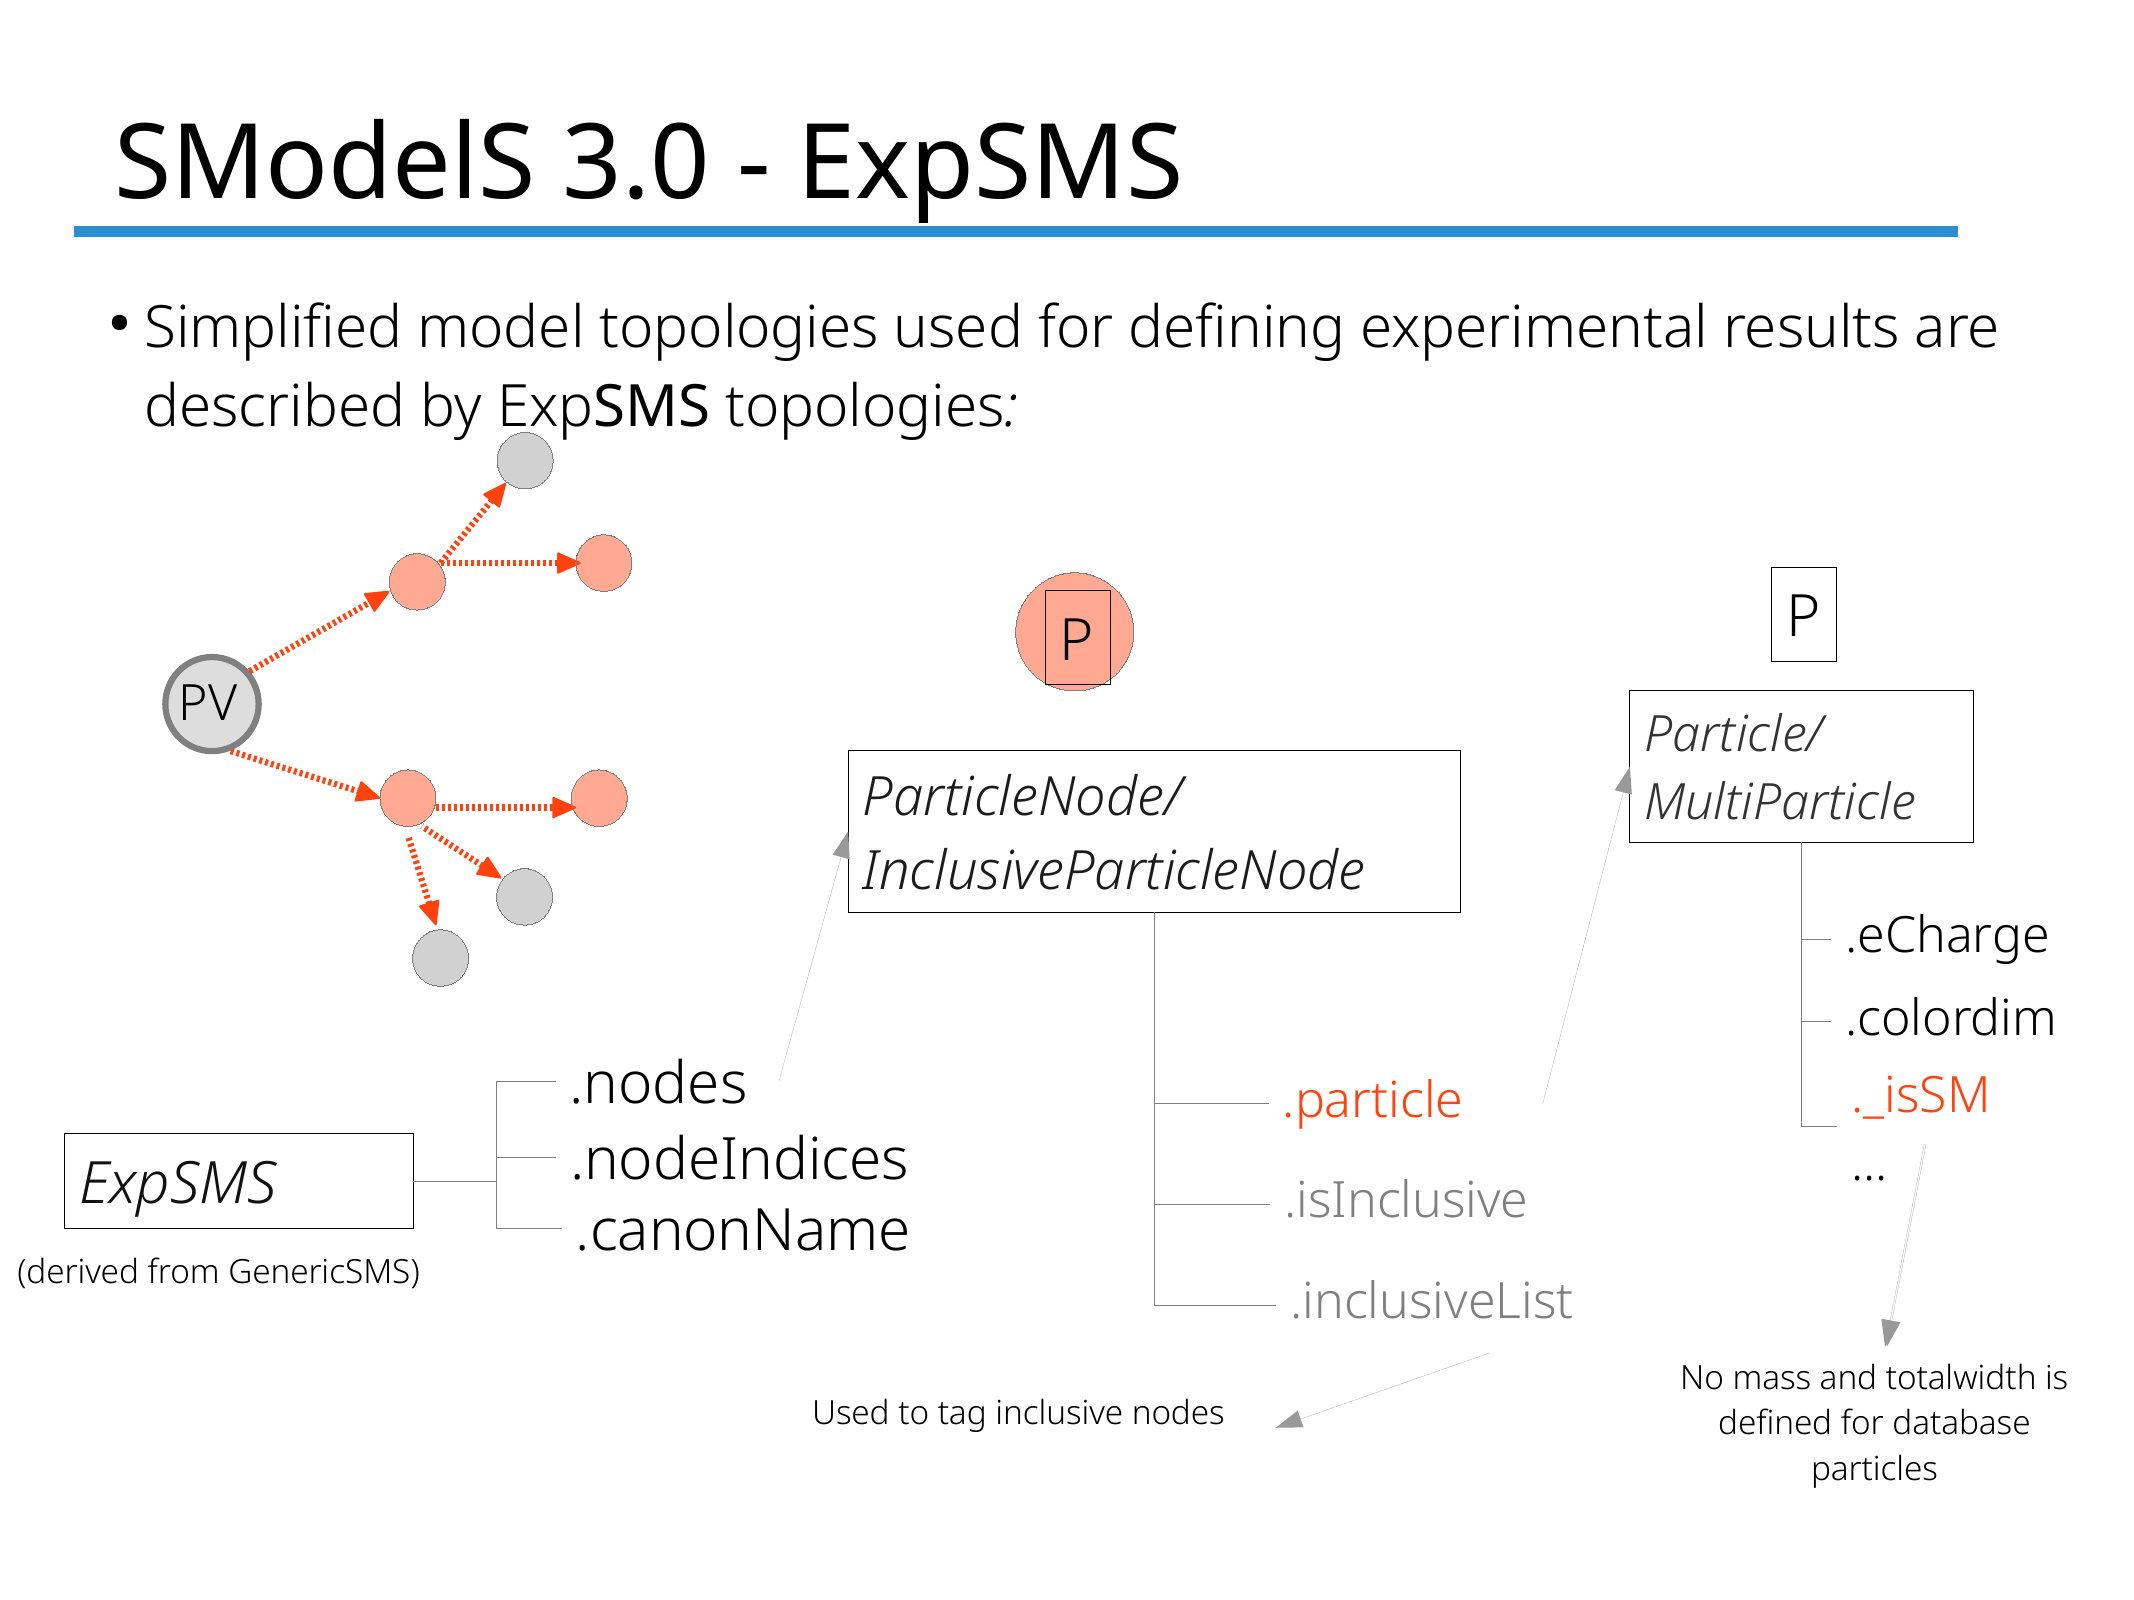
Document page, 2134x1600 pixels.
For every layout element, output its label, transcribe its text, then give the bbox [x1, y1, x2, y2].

text_box No mass and totalwidth is defined for database particles [1665, 1346, 2109, 1495]
text_box P [1771, 567, 1837, 650]
text_box Particle/ MultiParticle [1629, 690, 1974, 828]
text_box (derived from GenericSMS) [2, 1240, 483, 1301]
text_box ExpSMS [64, 1133, 414, 1229]
text_box [187, 744, 237, 752]
text_box SModelS 3.0 - ExpSMS [90, 70, 1208, 243]
text_box .inclusiveList [1275, 1257, 1704, 1353]
text_box .canonName [561, 1181, 959, 1277]
text_box [412, 929, 469, 987]
text_box .isInclusive [1269, 1156, 1576, 1252]
text_box [1048, 685, 1101, 691]
text_box .particle [1268, 1056, 1503, 1152]
text_box [389, 553, 446, 611]
text_box Simplified model topologies used for defining experimental results are described by ExpSMS topologies: [94, 277, 2091, 453]
text_box Used to tag inclusive nodes [797, 1381, 1276, 1474]
text_box [1046, 674, 1110, 684]
text_box [496, 868, 553, 926]
text_box [1015, 572, 1134, 683]
text_box [379, 769, 436, 827]
text_box .nodeIndices [555, 1110, 955, 1206]
text_box ParticleNode/ InclusiveParticleNode [848, 750, 1461, 897]
text_box [575, 534, 632, 592]
text_box [497, 432, 554, 489]
text_box P [1045, 590, 1111, 674]
text_box [571, 769, 628, 827]
text_box .colordim [1830, 974, 2094, 1070]
text_box .eCharge [1830, 891, 2086, 974]
text_box ._isSM ... [1836, 1051, 2114, 1189]
text_box PV [164, 659, 265, 744]
text_box .nodes [555, 1033, 779, 1110]
